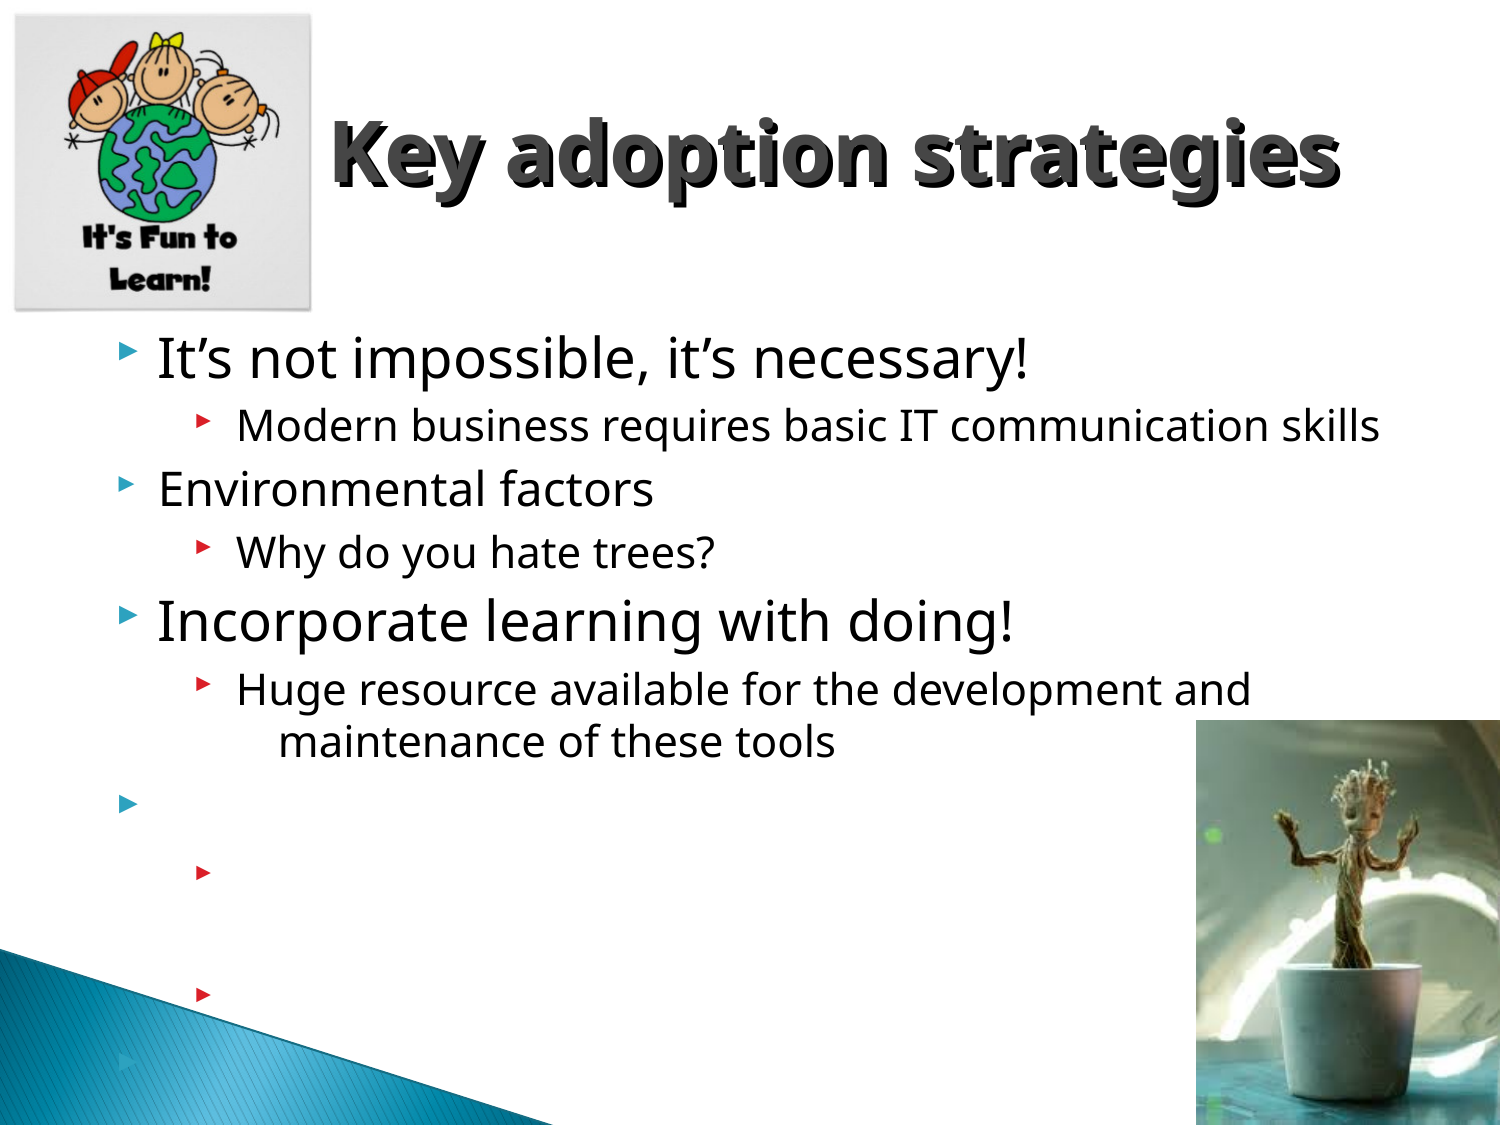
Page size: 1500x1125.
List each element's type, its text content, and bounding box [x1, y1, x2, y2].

picture [0, 0, 325, 325]
list It’s not impossible, it’s necessary! Modern business requires basic IT communication skills Environmental factors Why do you hate trees? Incorporate learning with doing! Huge resource available for the development and maintenance of these tools [64, 314, 1415, 800]
picture [1196, 720, 1500, 1125]
title Key adoption strategies [325, 54, 1500, 243]
